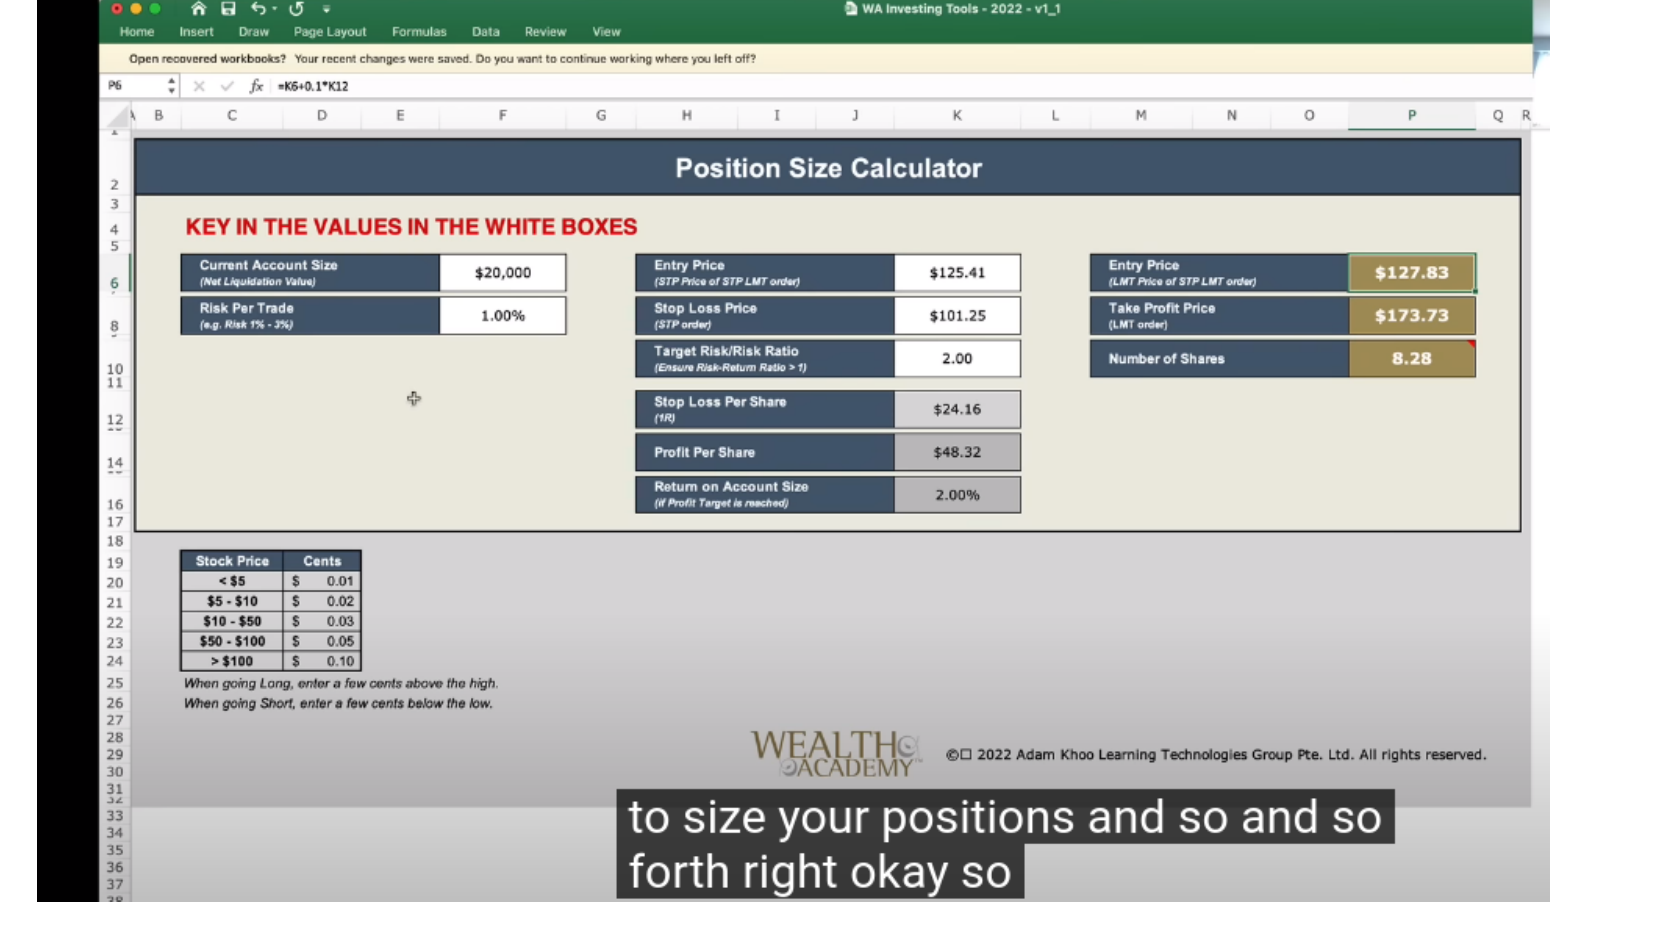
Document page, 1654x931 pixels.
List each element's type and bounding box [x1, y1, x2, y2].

picture [37, 0, 1550, 902]
